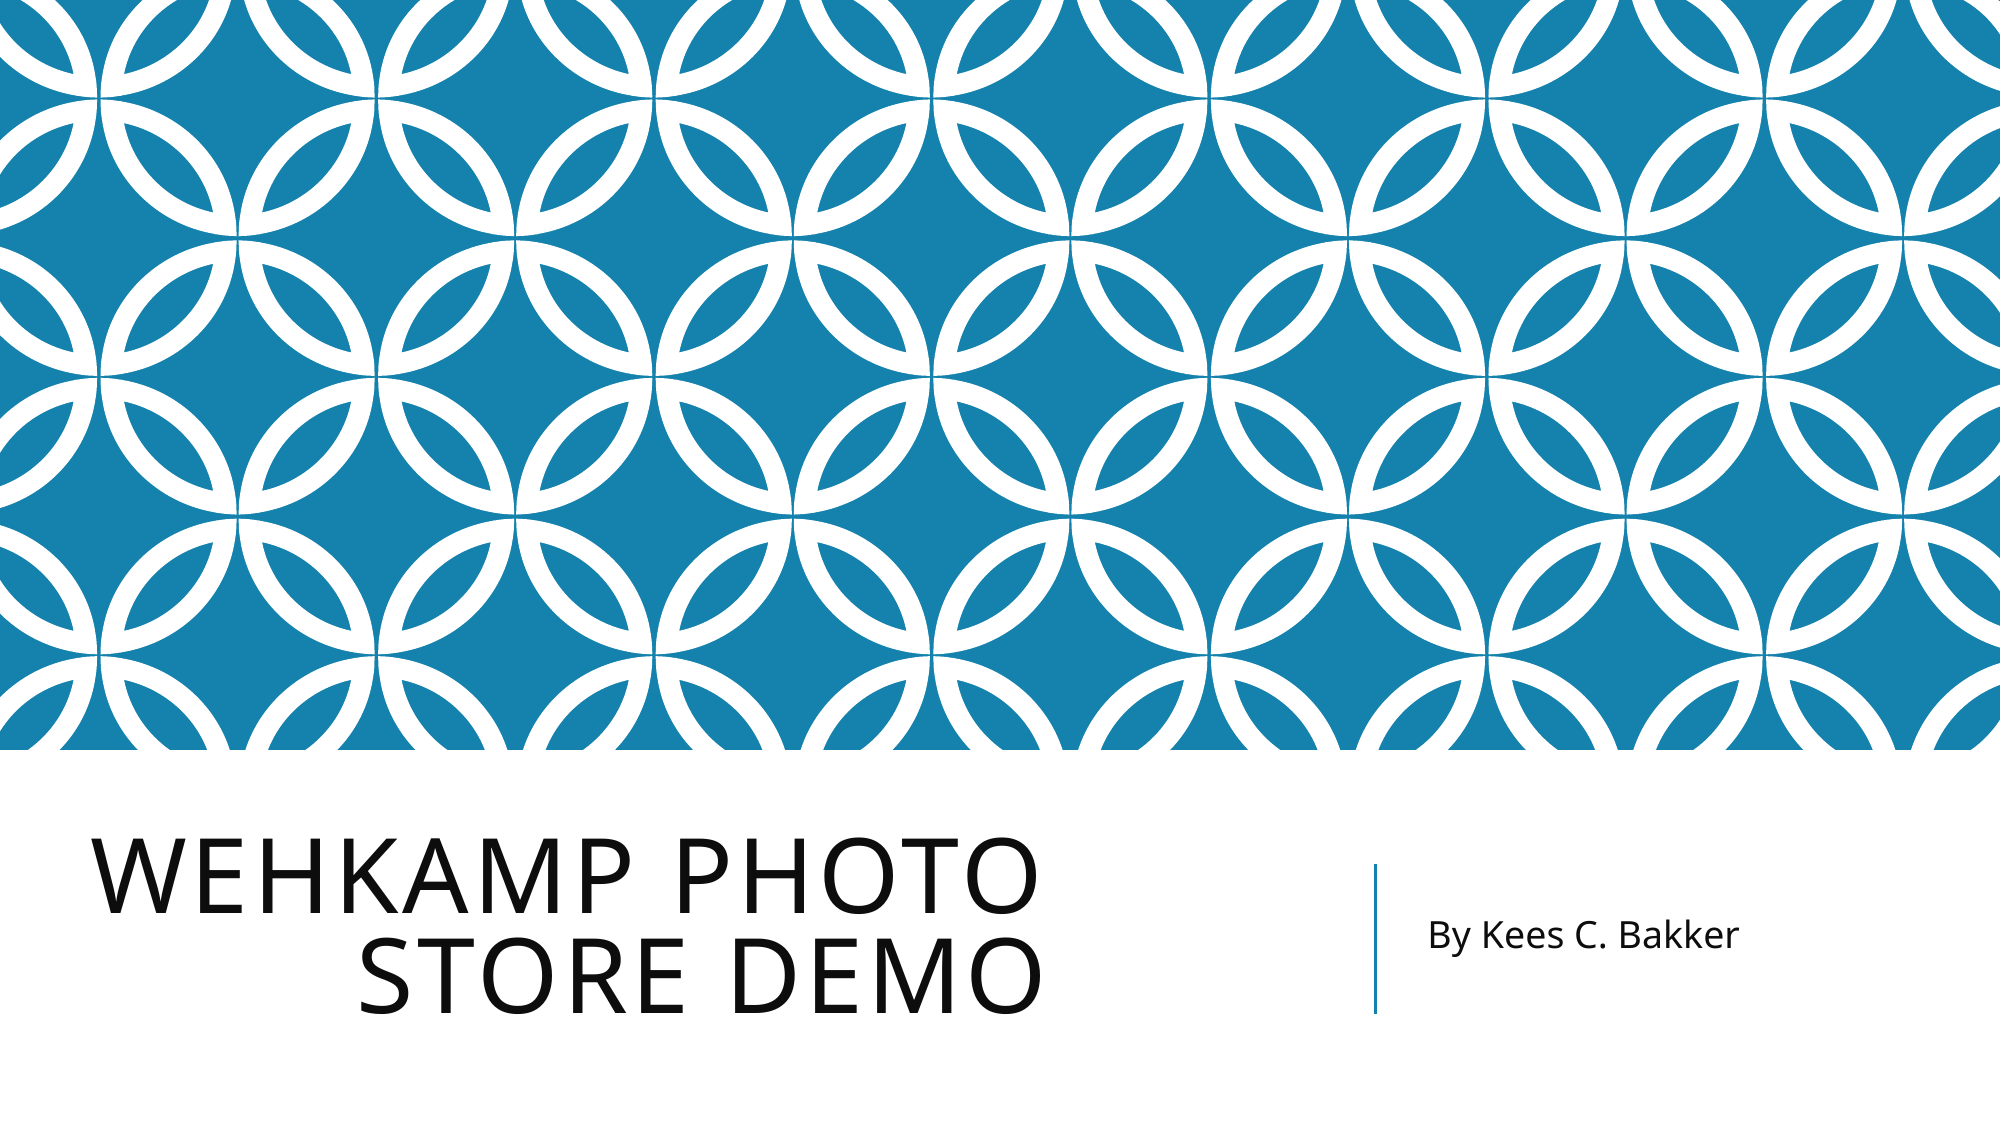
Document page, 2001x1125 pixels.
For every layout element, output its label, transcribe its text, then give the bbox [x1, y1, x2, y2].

title Wehkamp photo store demo [75, 813, 1351, 1054]
subtitle By Kees C. Bakker [1412, 813, 1938, 1054]
